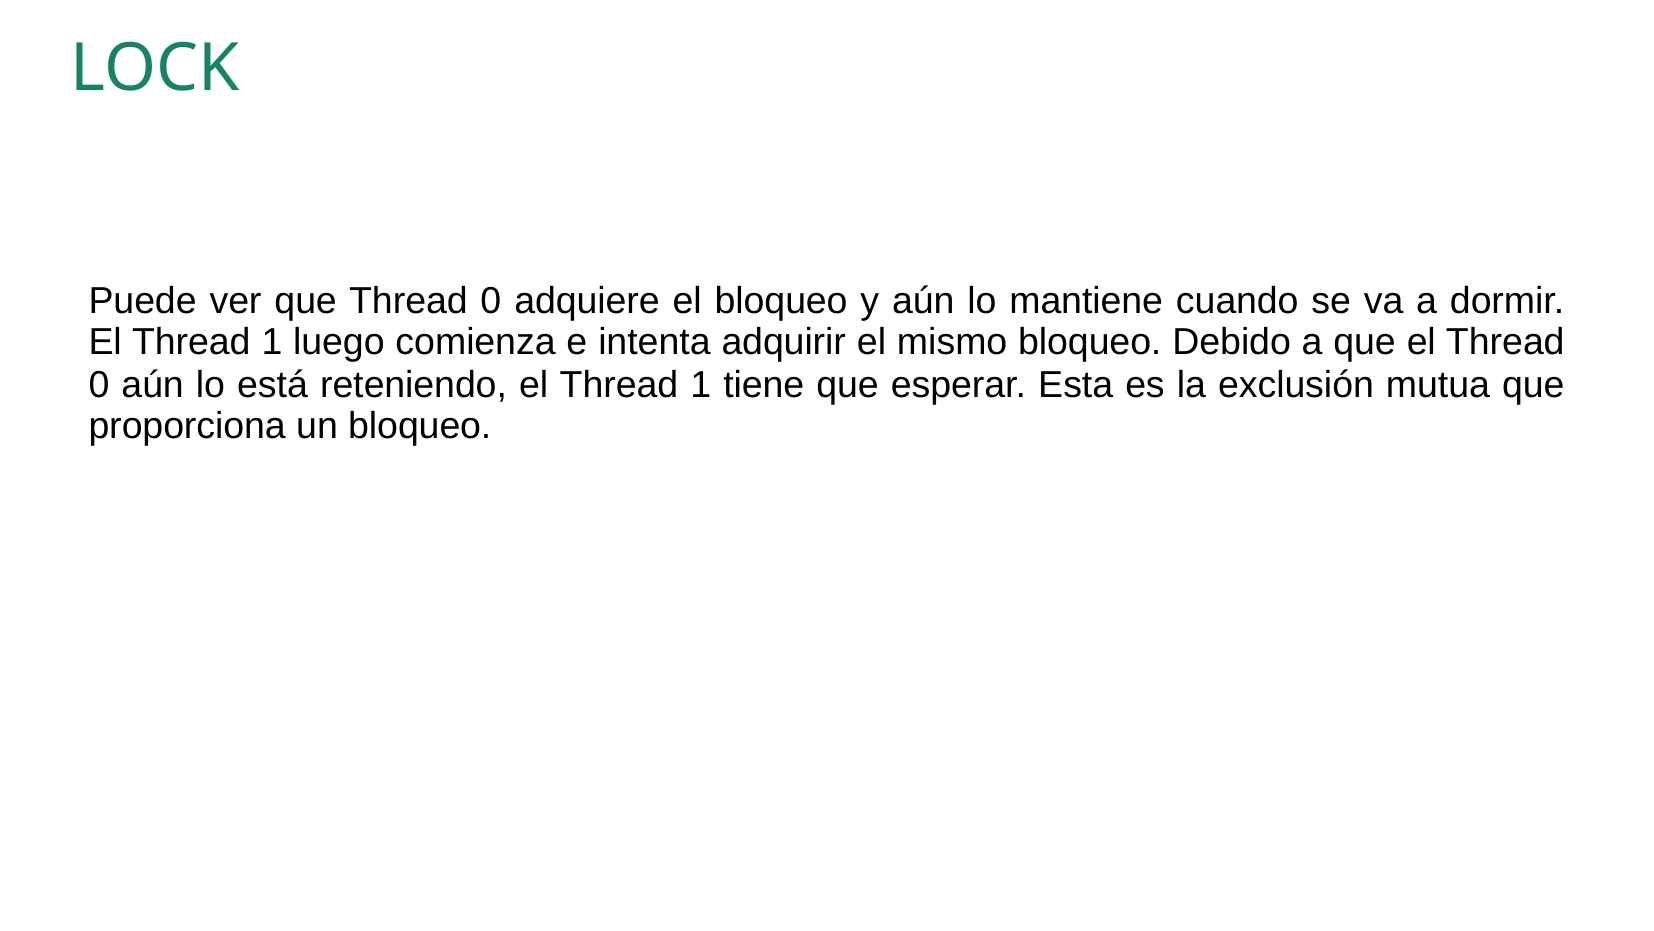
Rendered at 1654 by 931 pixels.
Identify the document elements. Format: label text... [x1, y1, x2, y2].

text_box Puede ver que Thread 0 adquiere el bloqueo y aún lo mantiene cuando se va a dormir. El Thread 1 luego comienza e intenta adquirir el mismo bloqueo. Debido a que el Thread 0 aún lo está reteniendo, el Thread 1 tiene que esperar. Esta es la exclusión mutua que proporciona un bloqueo. [73, 271, 1580, 749]
title LOCK [70, 0, 1447, 159]
